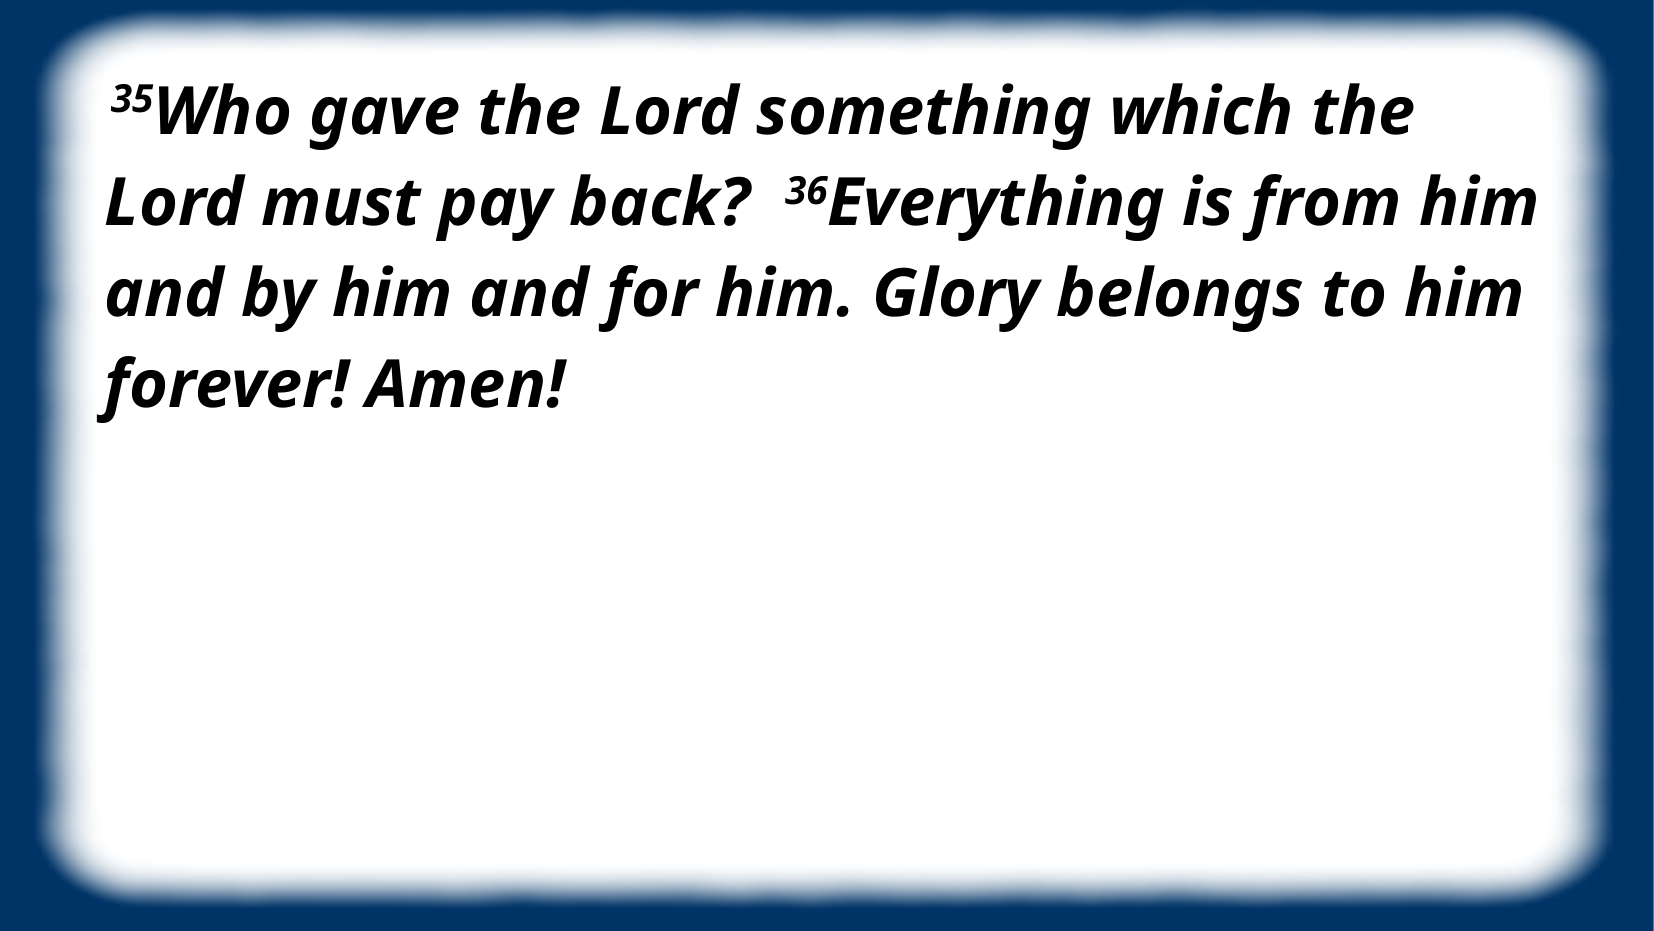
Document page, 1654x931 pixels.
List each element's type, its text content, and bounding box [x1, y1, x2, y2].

text_box 35Who gave the Lord something which the Lord must pay back? 36Everything is from him and by him and for him. Glory belongs to him forever! Amen! [90, 56, 1576, 427]
picture [0, 0, 1654, 931]
